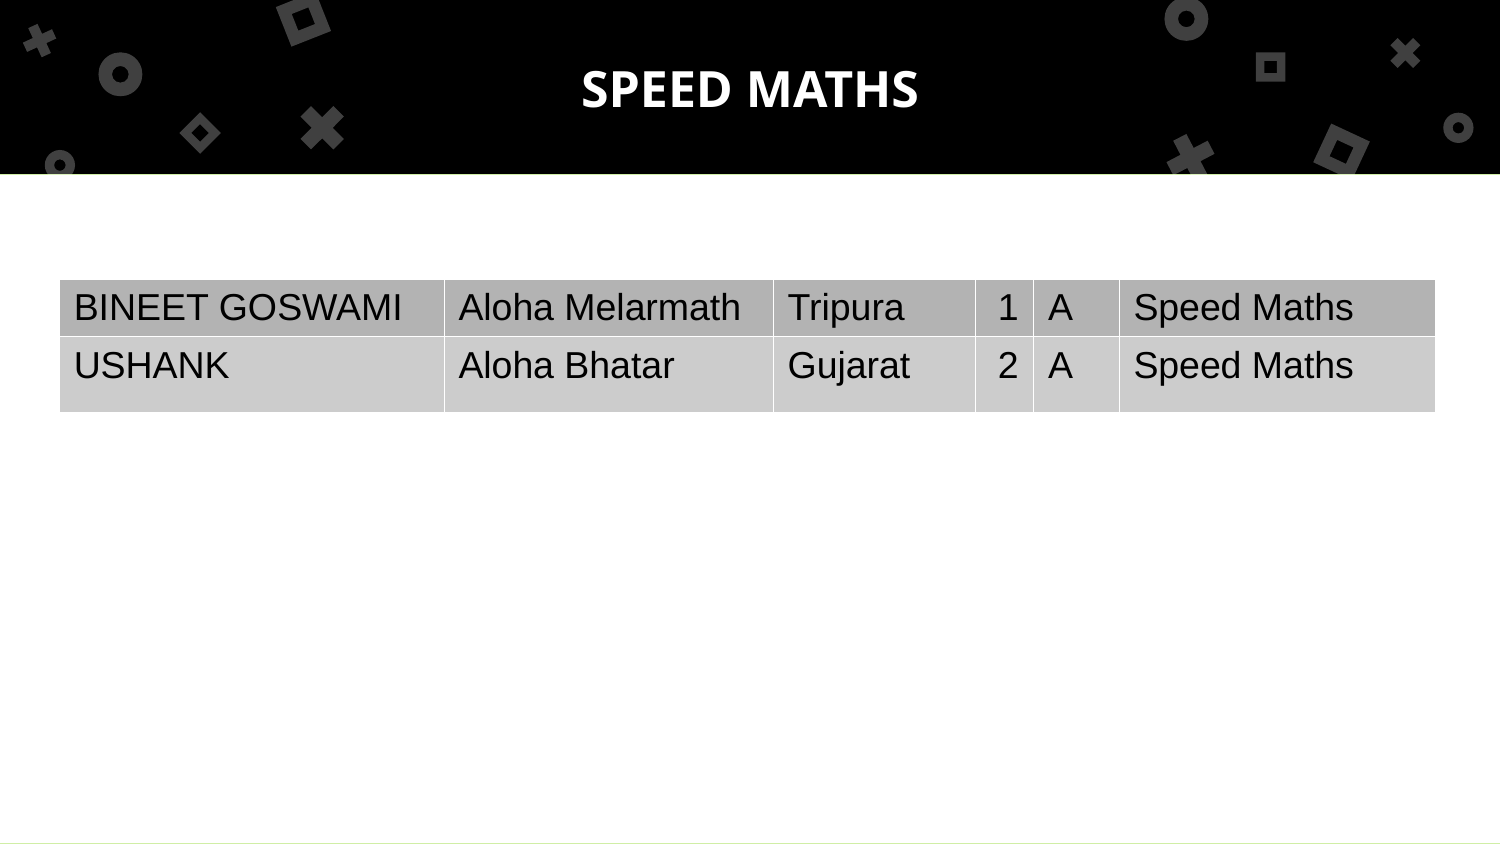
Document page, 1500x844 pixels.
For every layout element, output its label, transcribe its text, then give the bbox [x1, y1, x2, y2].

table_header Tripura [774, 280, 975, 336]
table_cell Speed Maths [1120, 337, 1435, 412]
table_cell USHANK [60, 337, 444, 412]
table_cell Aloha Bhatar [445, 337, 773, 412]
text_box SPEED MATHS [75, 0, 1425, 175]
table_header A [1034, 280, 1119, 336]
table_cell 2 [976, 337, 1033, 412]
table_header Speed Maths [1120, 280, 1435, 336]
table_header Aloha Melarmath [445, 280, 773, 336]
table_cell A [1034, 337, 1119, 412]
table_header BINEET GOSWAMI [60, 280, 444, 336]
table_header 1 [976, 280, 1033, 336]
table_cell Gujarat [774, 337, 975, 412]
